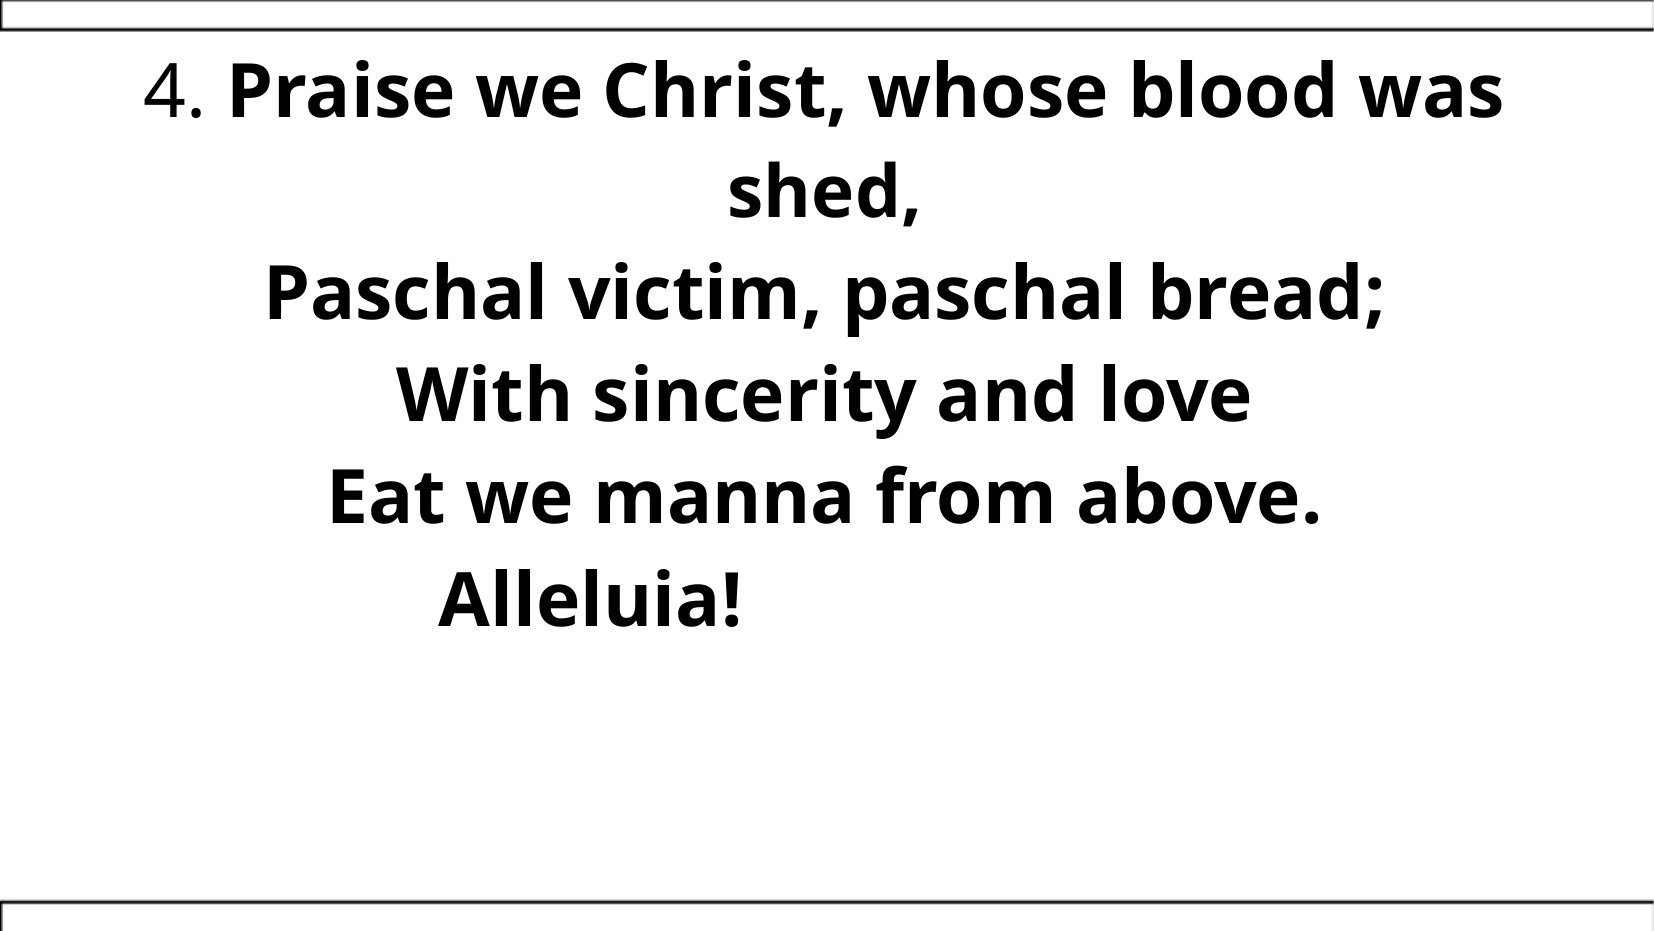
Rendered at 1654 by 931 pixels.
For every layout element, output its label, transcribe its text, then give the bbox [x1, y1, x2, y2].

picture [0, 0, 1654, 931]
text_box 4. Praise we Christ, whose blood was shed, Paschal victim, paschal bread; With sincerity and love Eat we manna from above. Alleluia! [75, 30, 1576, 641]
